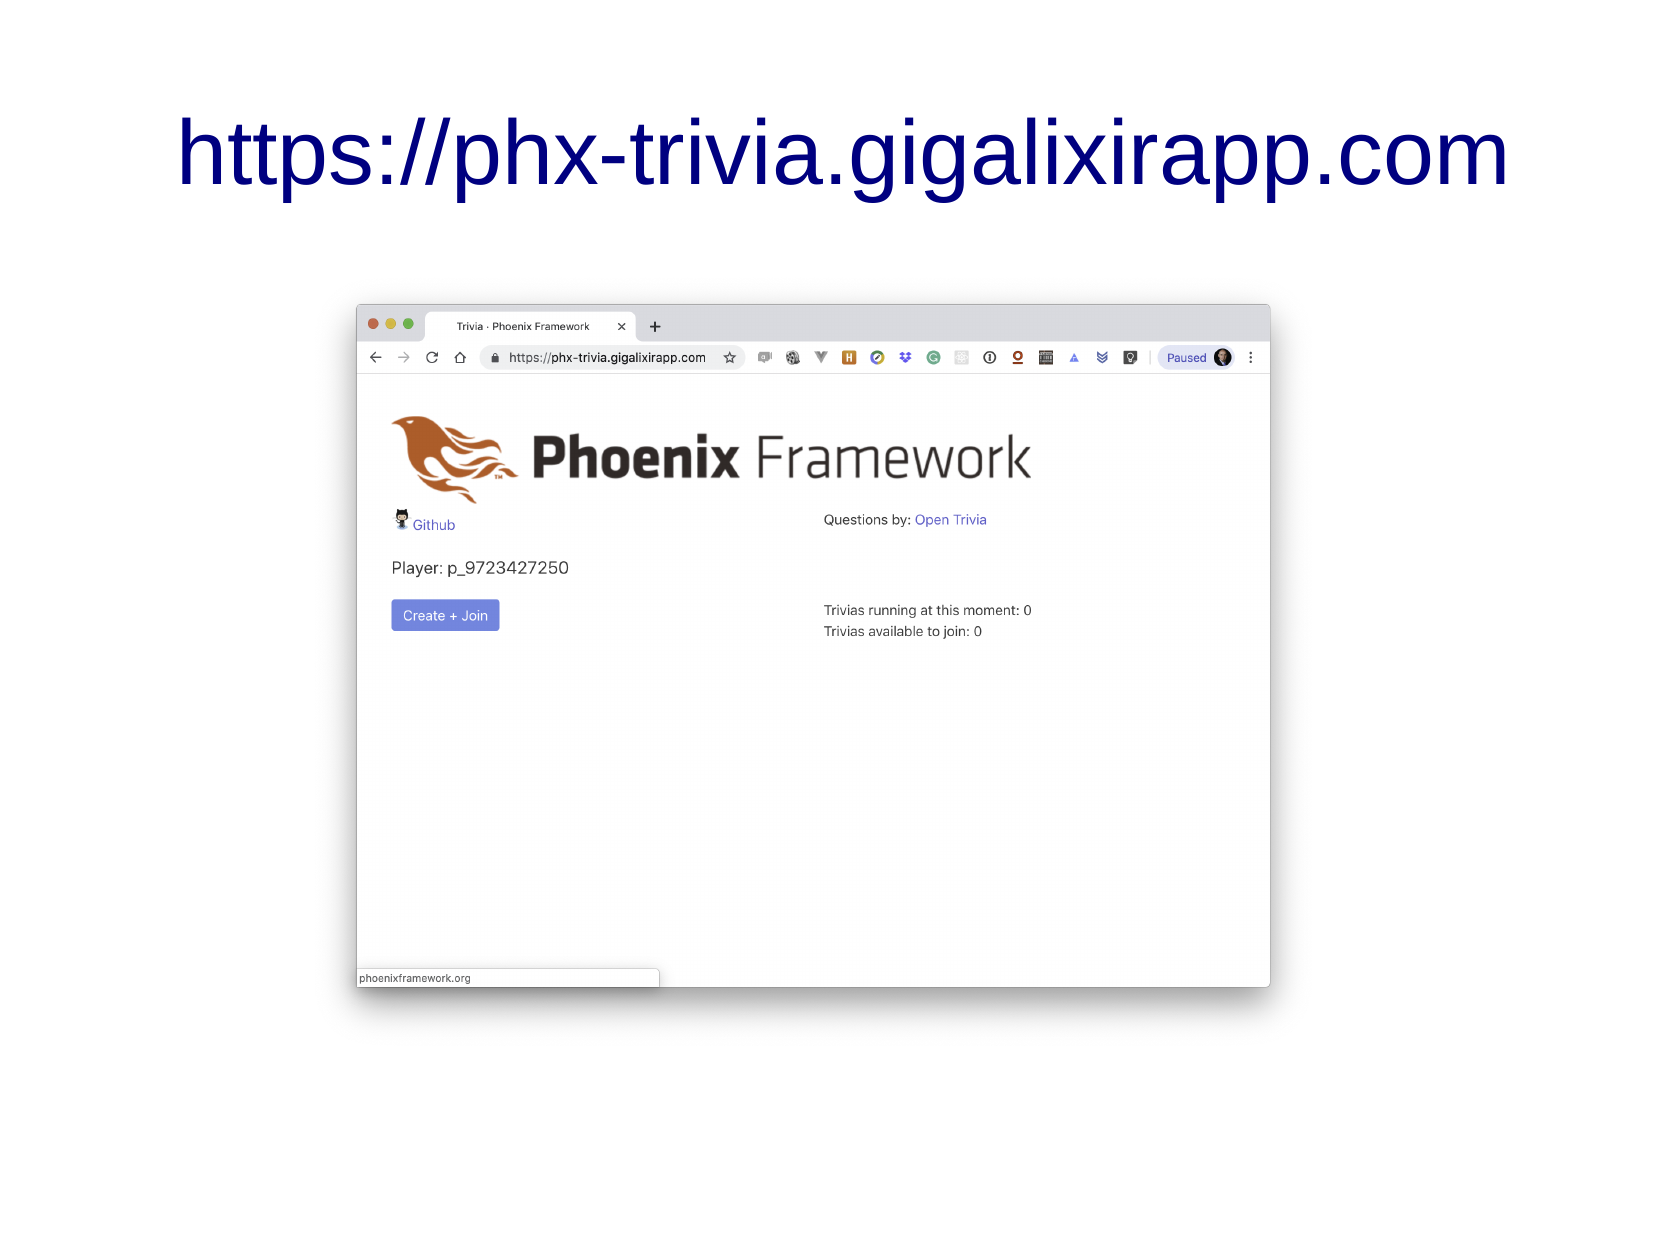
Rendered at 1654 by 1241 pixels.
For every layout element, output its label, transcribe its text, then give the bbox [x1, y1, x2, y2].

picture [307, 271, 1319, 1052]
title https://phx-trivia.gigalixirapp.com [82, 49, 1571, 257]
